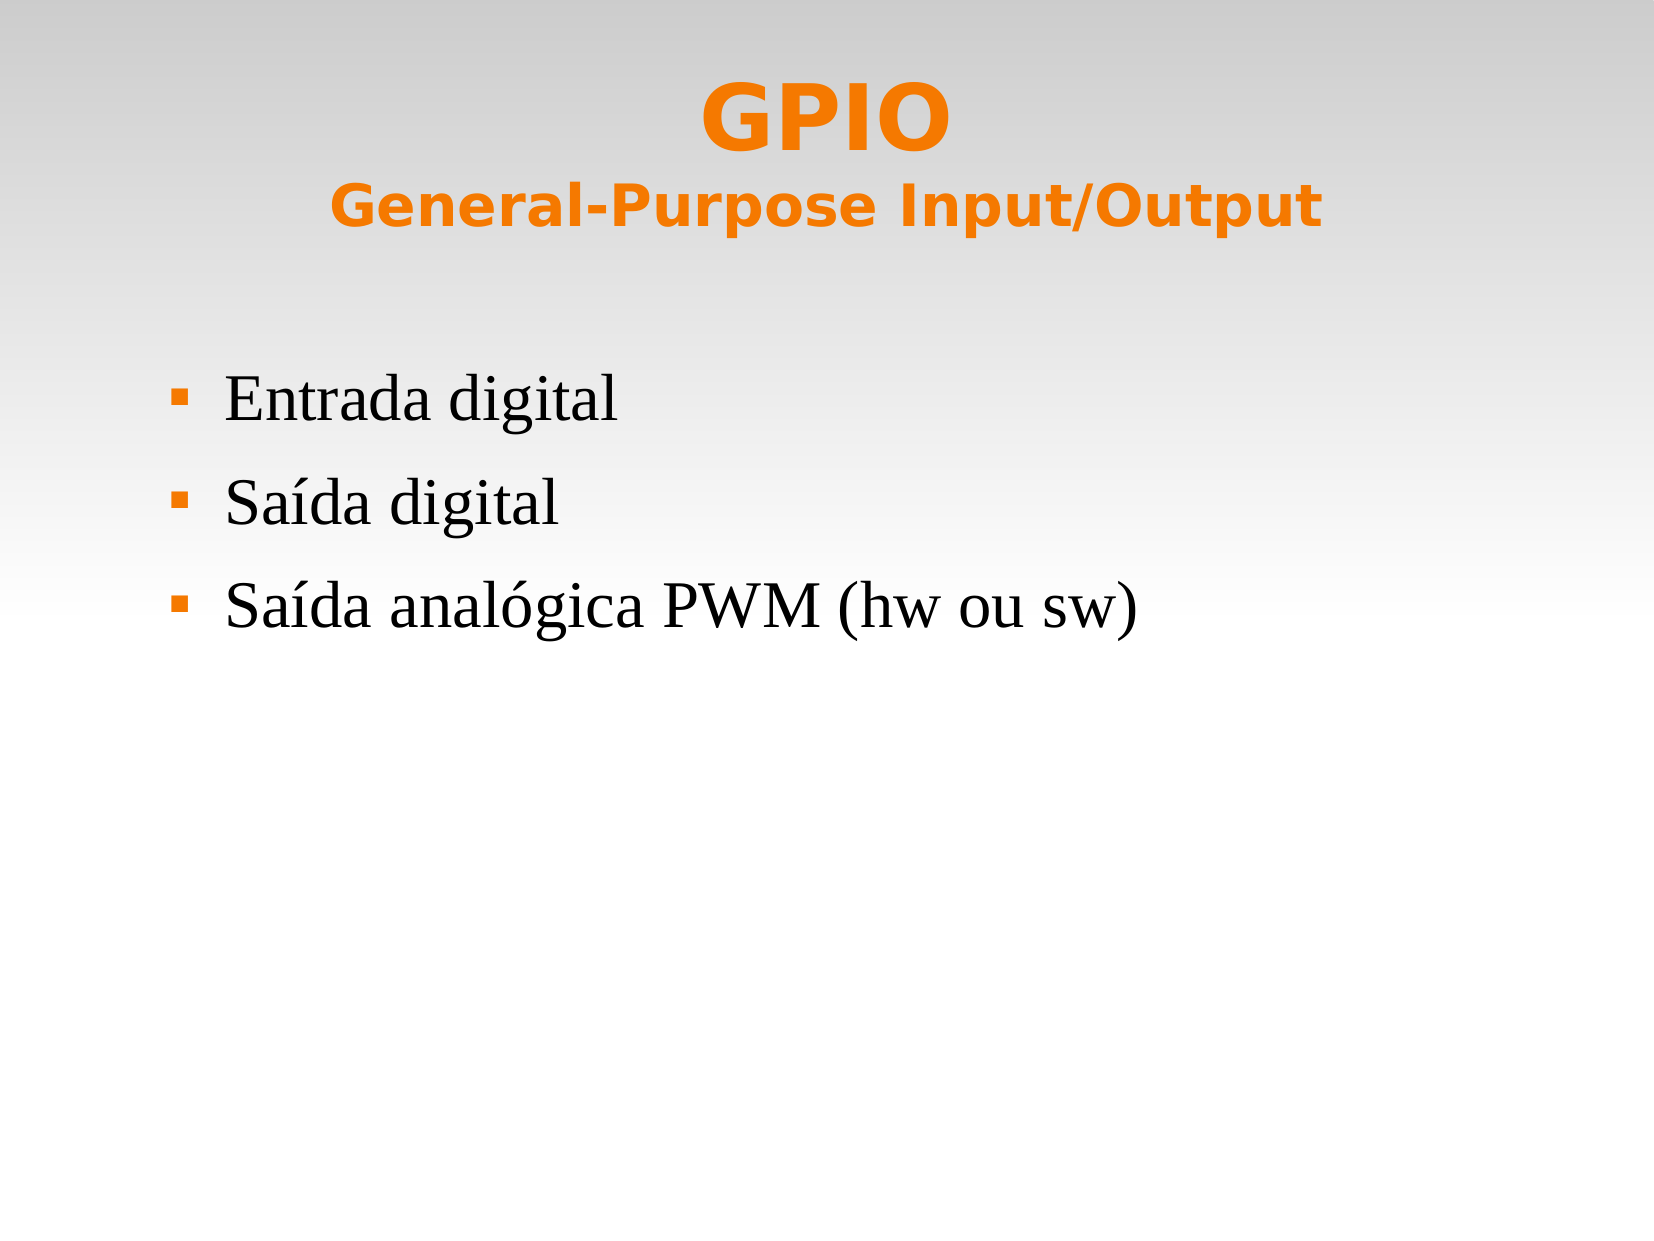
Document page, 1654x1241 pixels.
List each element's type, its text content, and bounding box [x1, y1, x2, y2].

list Entrada digital Saída digital Saída analógica PWM (hw ou sw) [82, 361, 1571, 1180]
title GPIO General-Purpose Input/Output [82, 49, 1571, 257]
